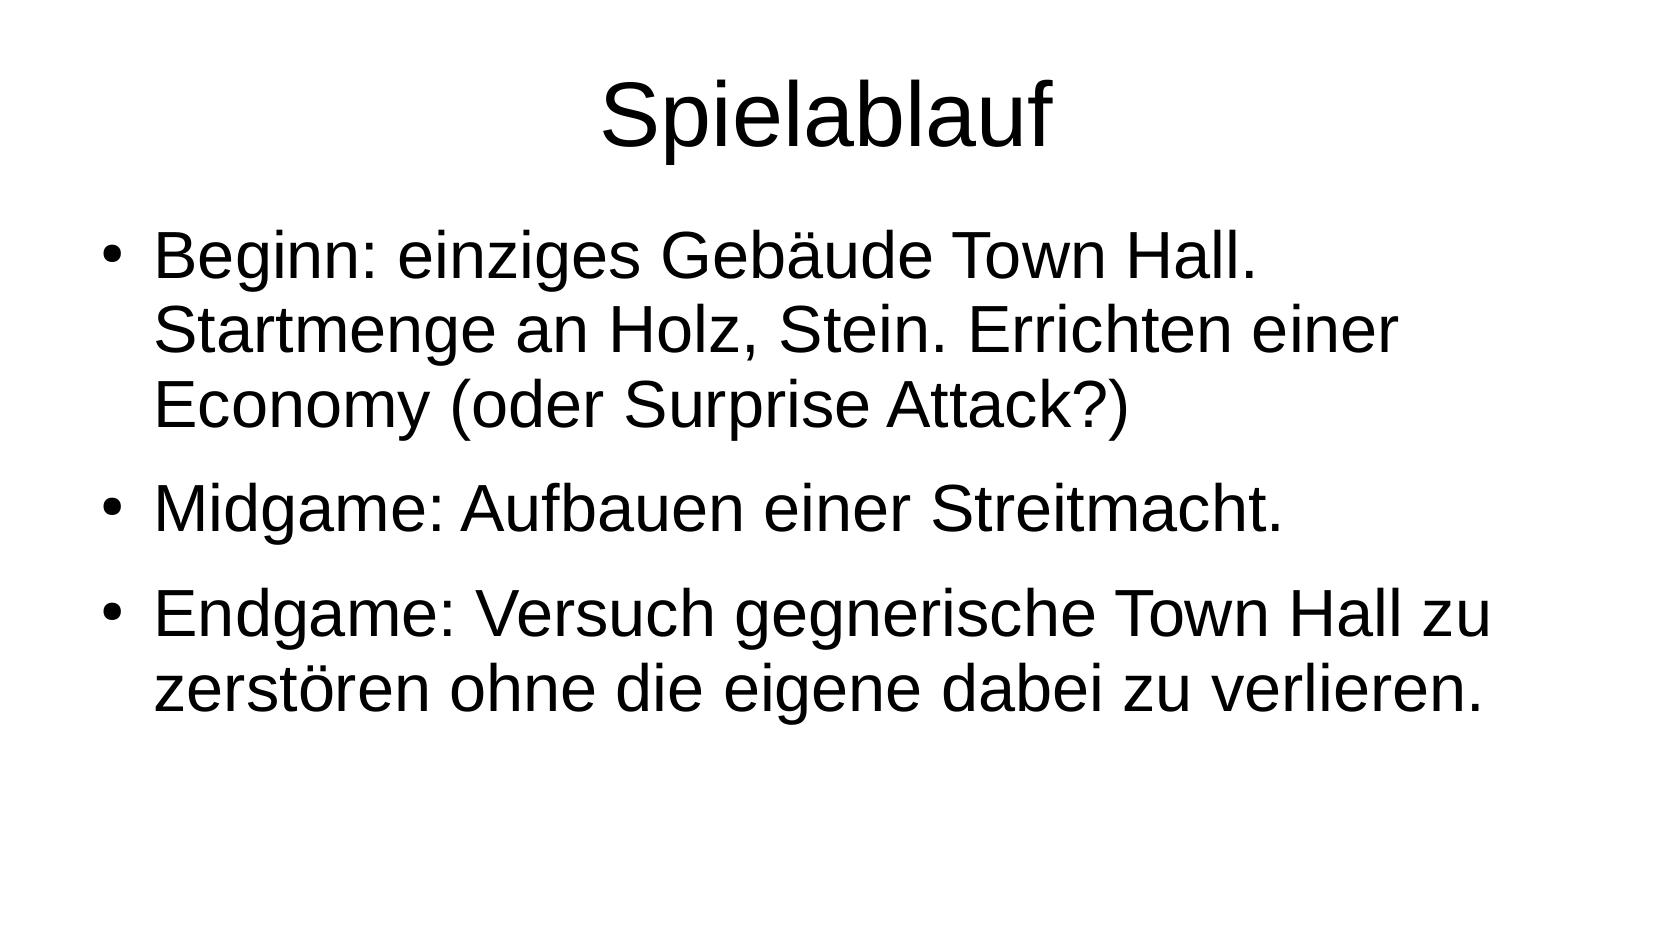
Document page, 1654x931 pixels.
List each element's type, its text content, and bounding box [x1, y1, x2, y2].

title Spielablauf [82, 37, 1571, 193]
list Beginn: einziges Gebäude Town Hall. Startmenge an Holz, Stein. Errichten einer Economy (oder Surprise Attack?) Midgame: Aufbauen einer Streitmacht. Endgame: Versuch gegnerische Town Hall zu zerstören ohne die eigene dabei zu verlieren. [82, 217, 1571, 758]
